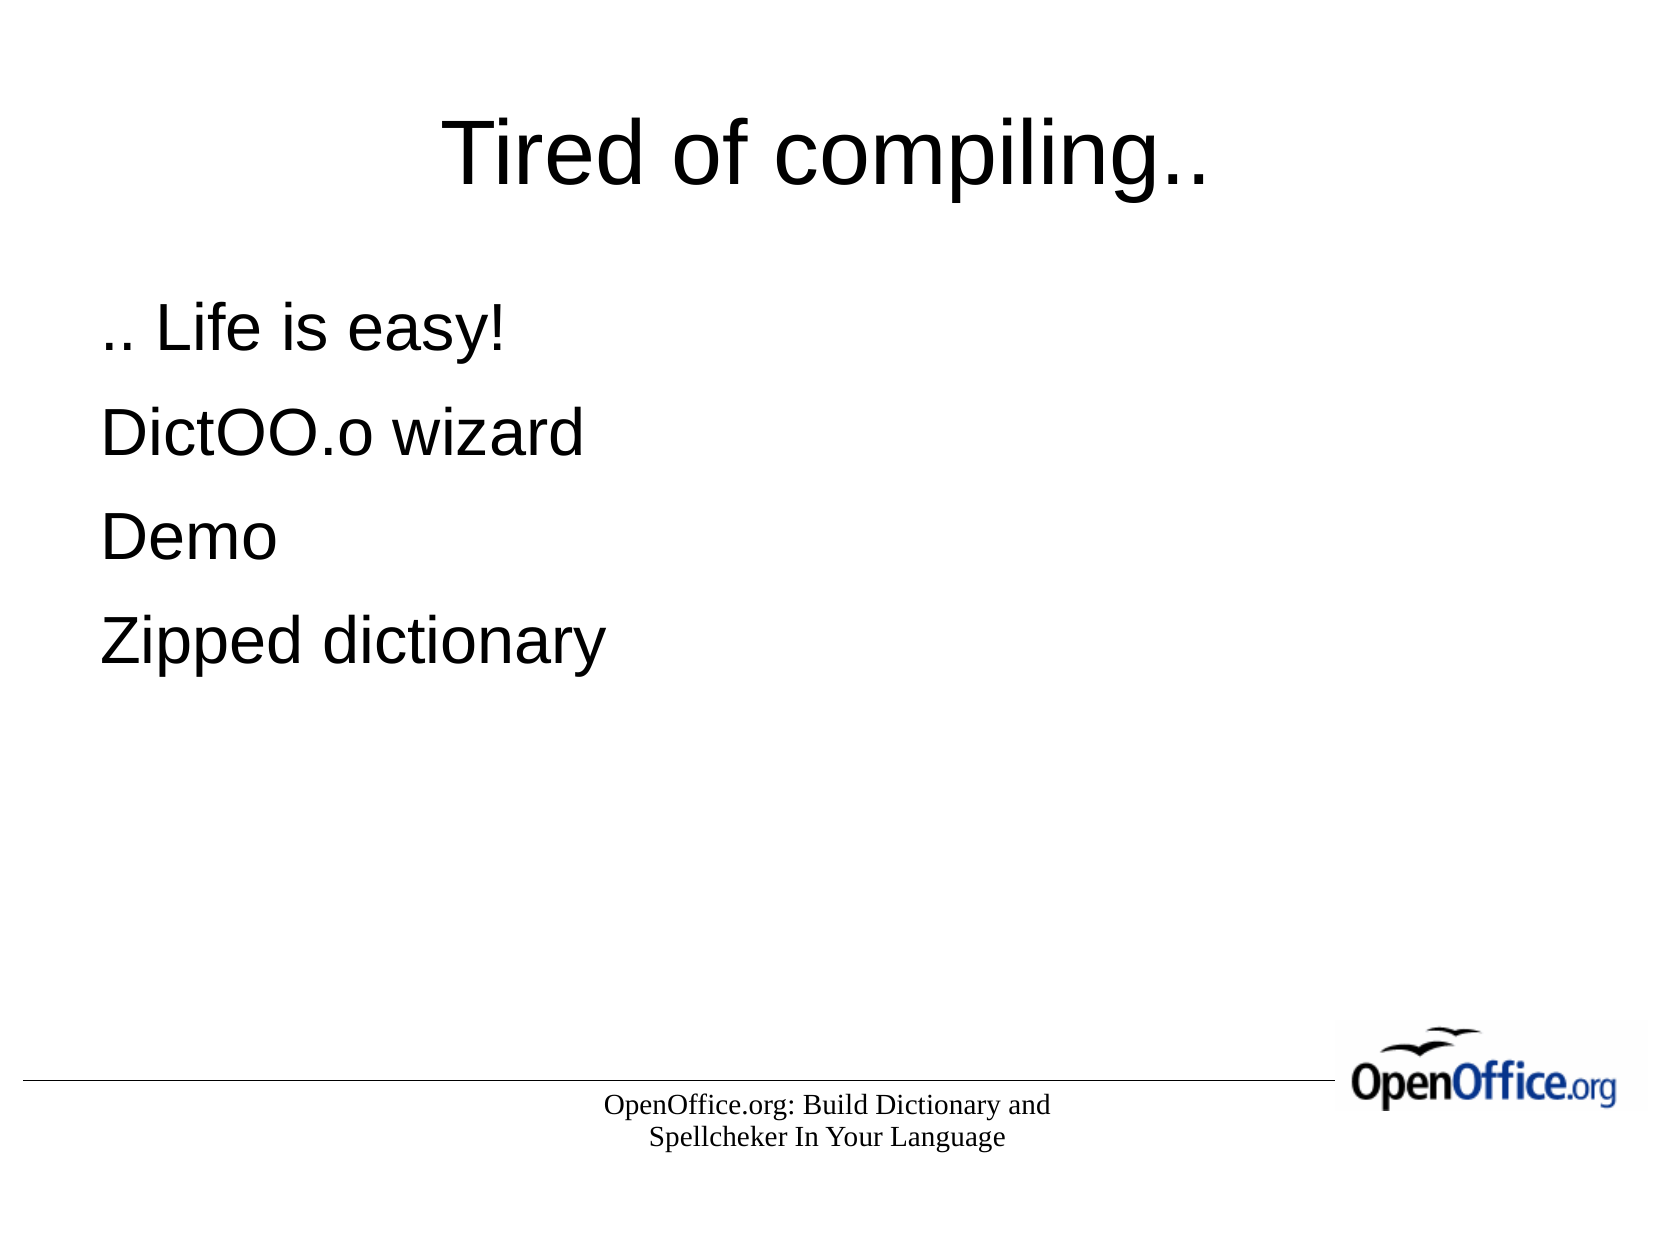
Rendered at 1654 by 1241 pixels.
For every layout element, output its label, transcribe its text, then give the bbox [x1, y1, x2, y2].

picture [1335, 1020, 1648, 1111]
title Tired of compiling.. [82, 56, 1571, 250]
list .. Life is easy! DictOO.o wizard Demo Zipped dictionary [82, 290, 1571, 1094]
